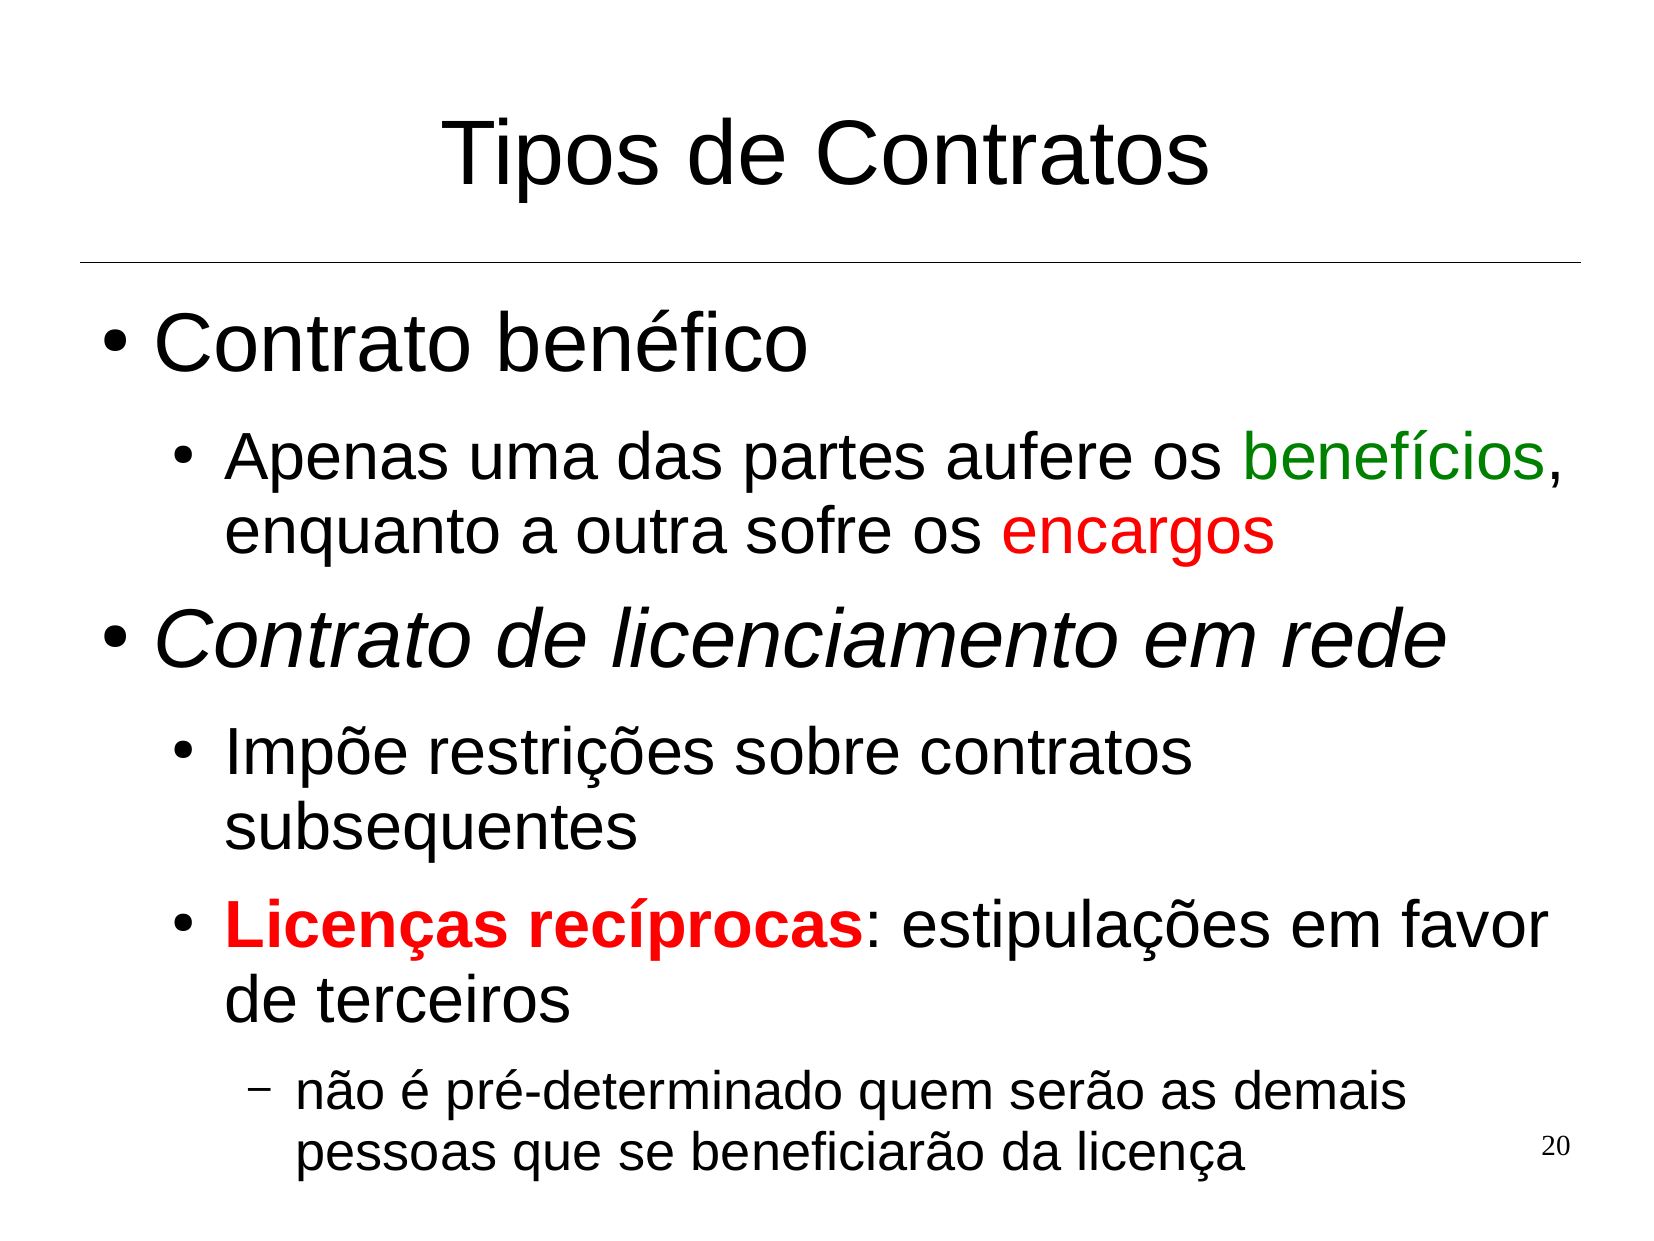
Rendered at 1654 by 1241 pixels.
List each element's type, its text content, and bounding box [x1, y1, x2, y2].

title Tipos de Contratos [82, 56, 1571, 250]
list Contrato benéfico Apenas uma das partes aufere os benefícios, enquanto a outra sofre os encargos Contrato de licenciamento em rede Impõe restrições sobre contratos subsequentes Licenças recíprocas: estipulações em favor de terceiros não é pré-determinado quem serão as demais pessoas que se beneficiarão da licença [82, 296, 1571, 1101]
